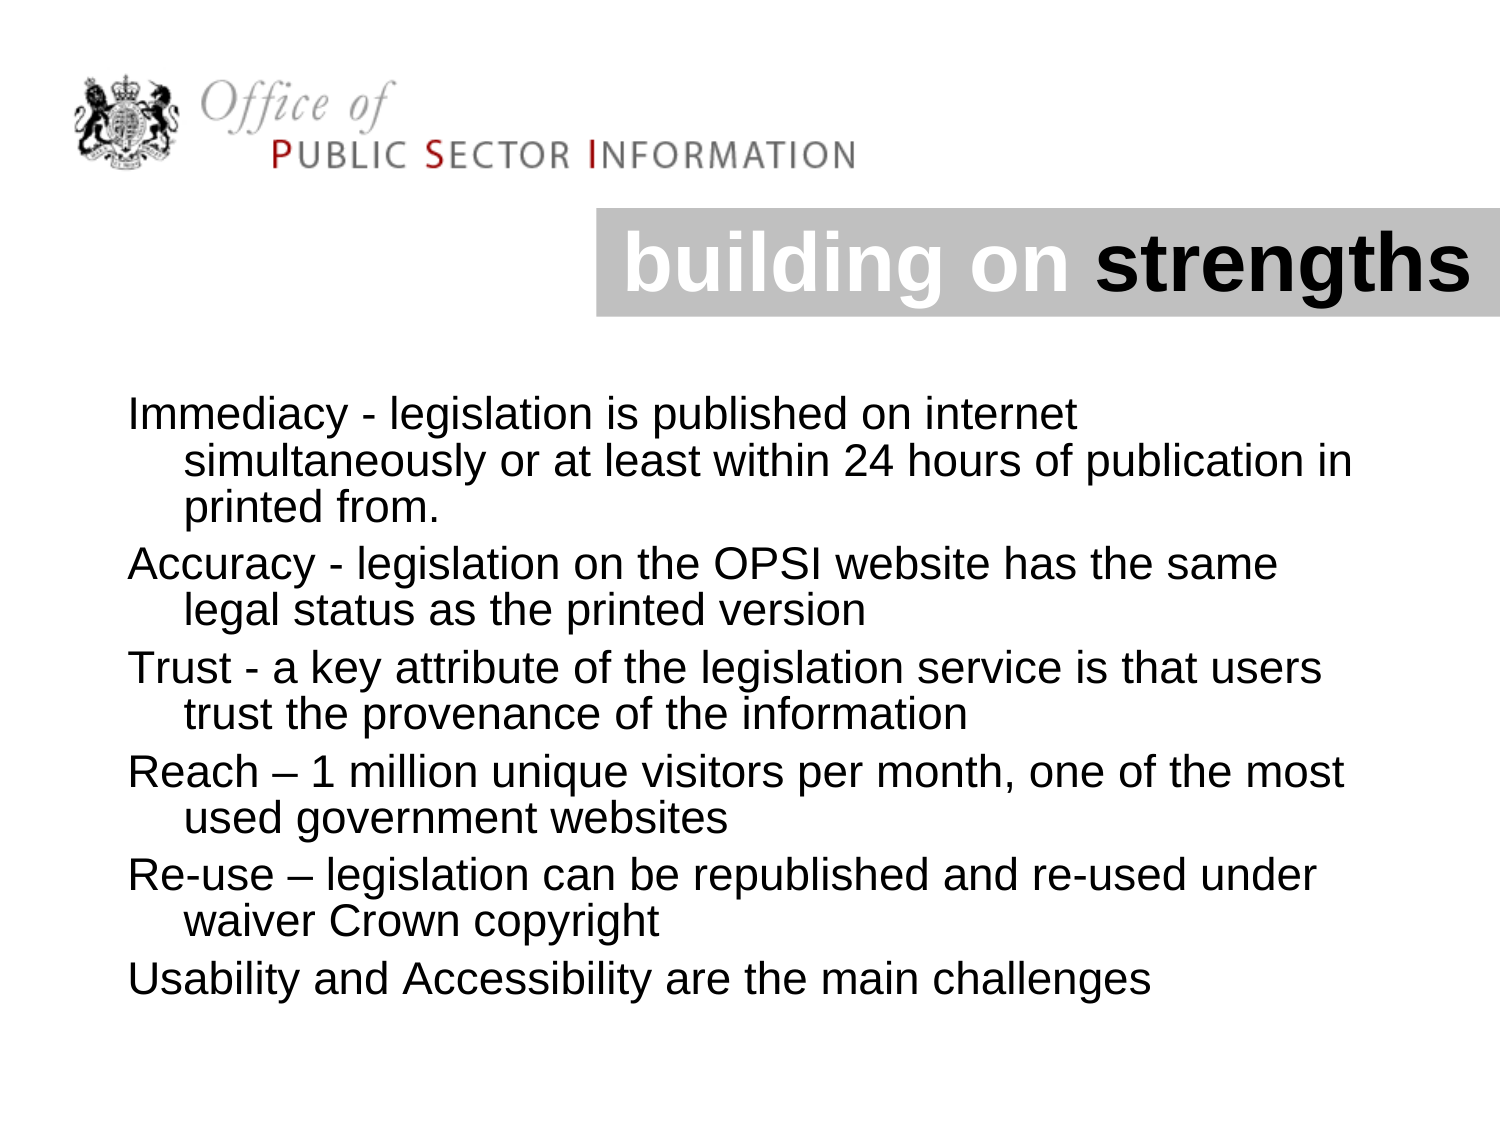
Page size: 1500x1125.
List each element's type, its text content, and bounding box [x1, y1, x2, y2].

text_box building on strengths [596, 208, 1500, 317]
picture [64, 66, 865, 181]
list Immediacy - legislation is published on internet simultaneously or at least within 24 hours of publication in printed from. Accuracy - legislation on the OPSI website has the same legal status as the printed version Trust - a key attribute of the legislation service is that users trust the provenance of the information Reach – 1 million unique visitors per month, one of the most used government websites Re-use – legislation can be republished and re-used under waiver Crown copyright Usability and Accessibility are the main challenges [112, 385, 1388, 1113]
